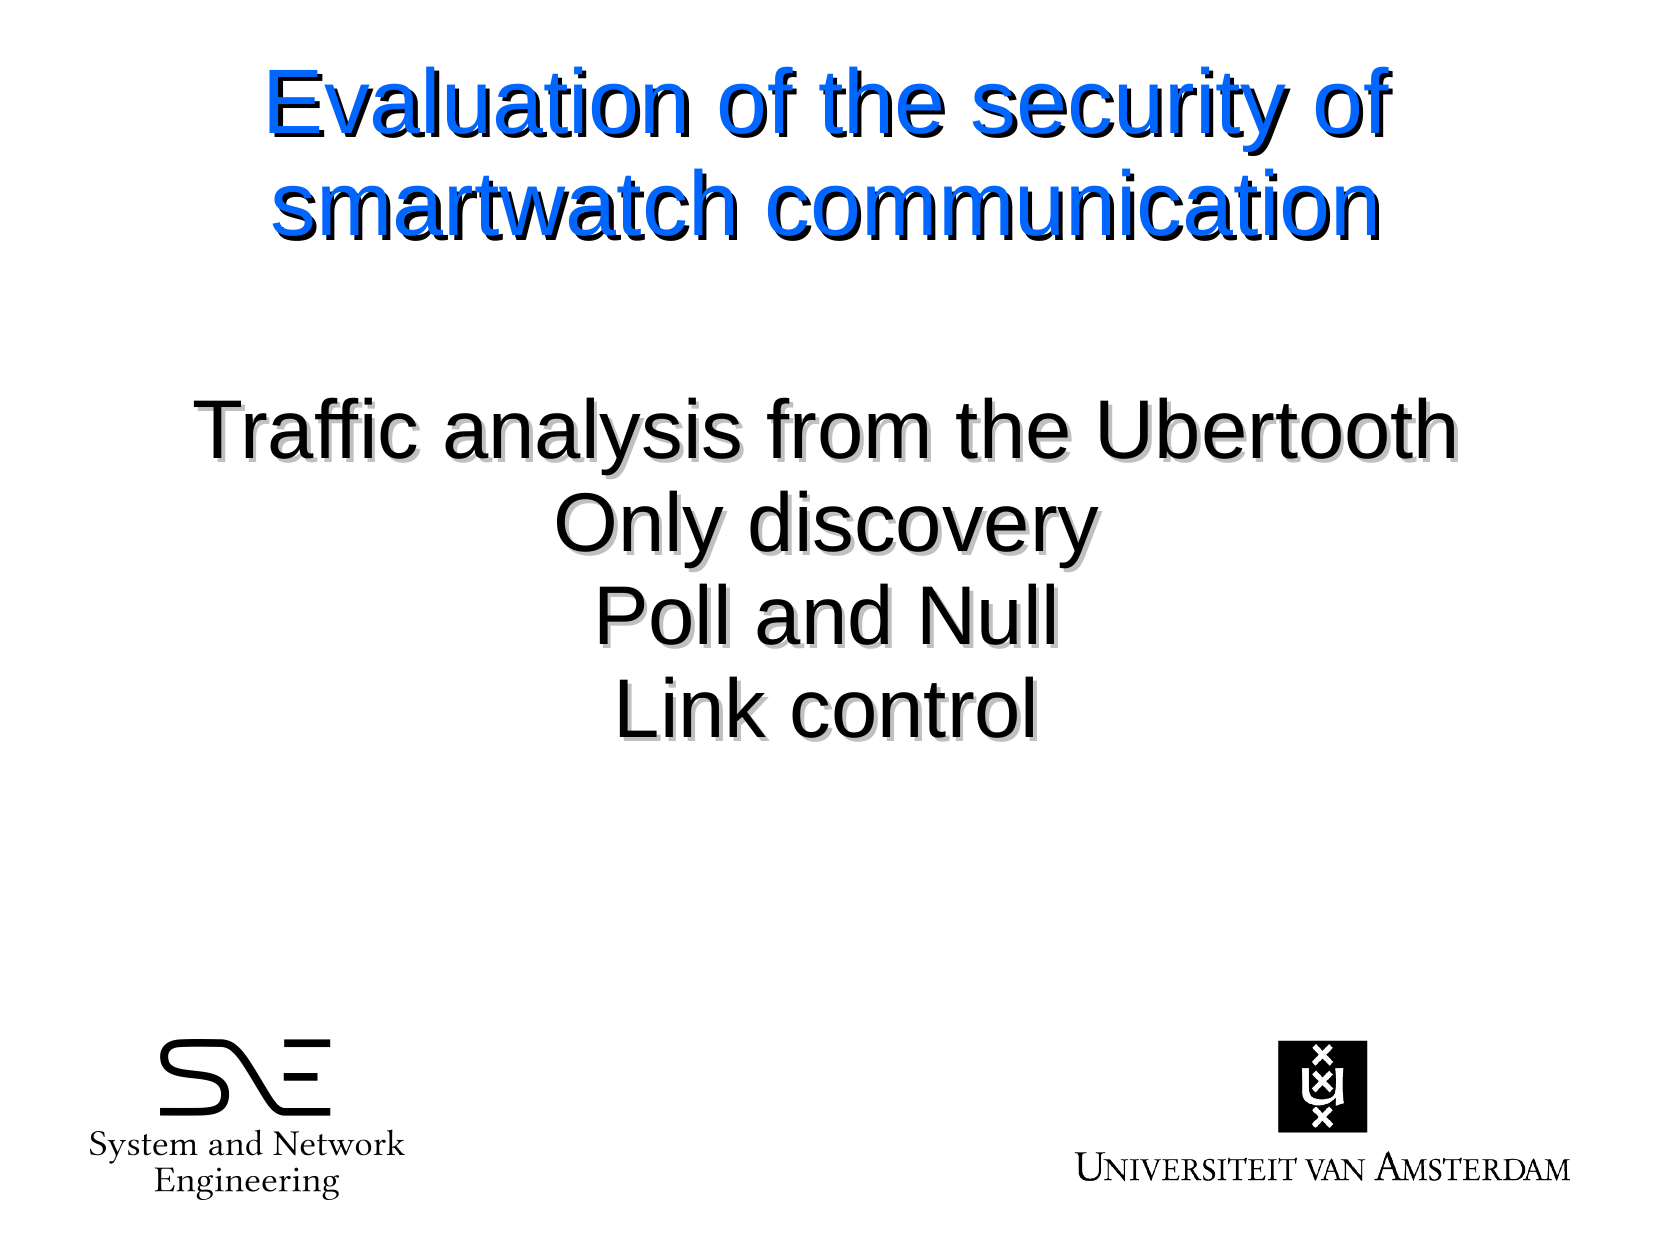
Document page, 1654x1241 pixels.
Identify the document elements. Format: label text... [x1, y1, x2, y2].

picture [90, 1039, 405, 1201]
title Evaluation of the security of smartwatch communication [82, 49, 1571, 257]
subtitle Traffic analysis from the Ubertooth Only discovery Poll and Null Link control [82, 290, 1571, 1139]
picture [1068, 1034, 1576, 1187]
